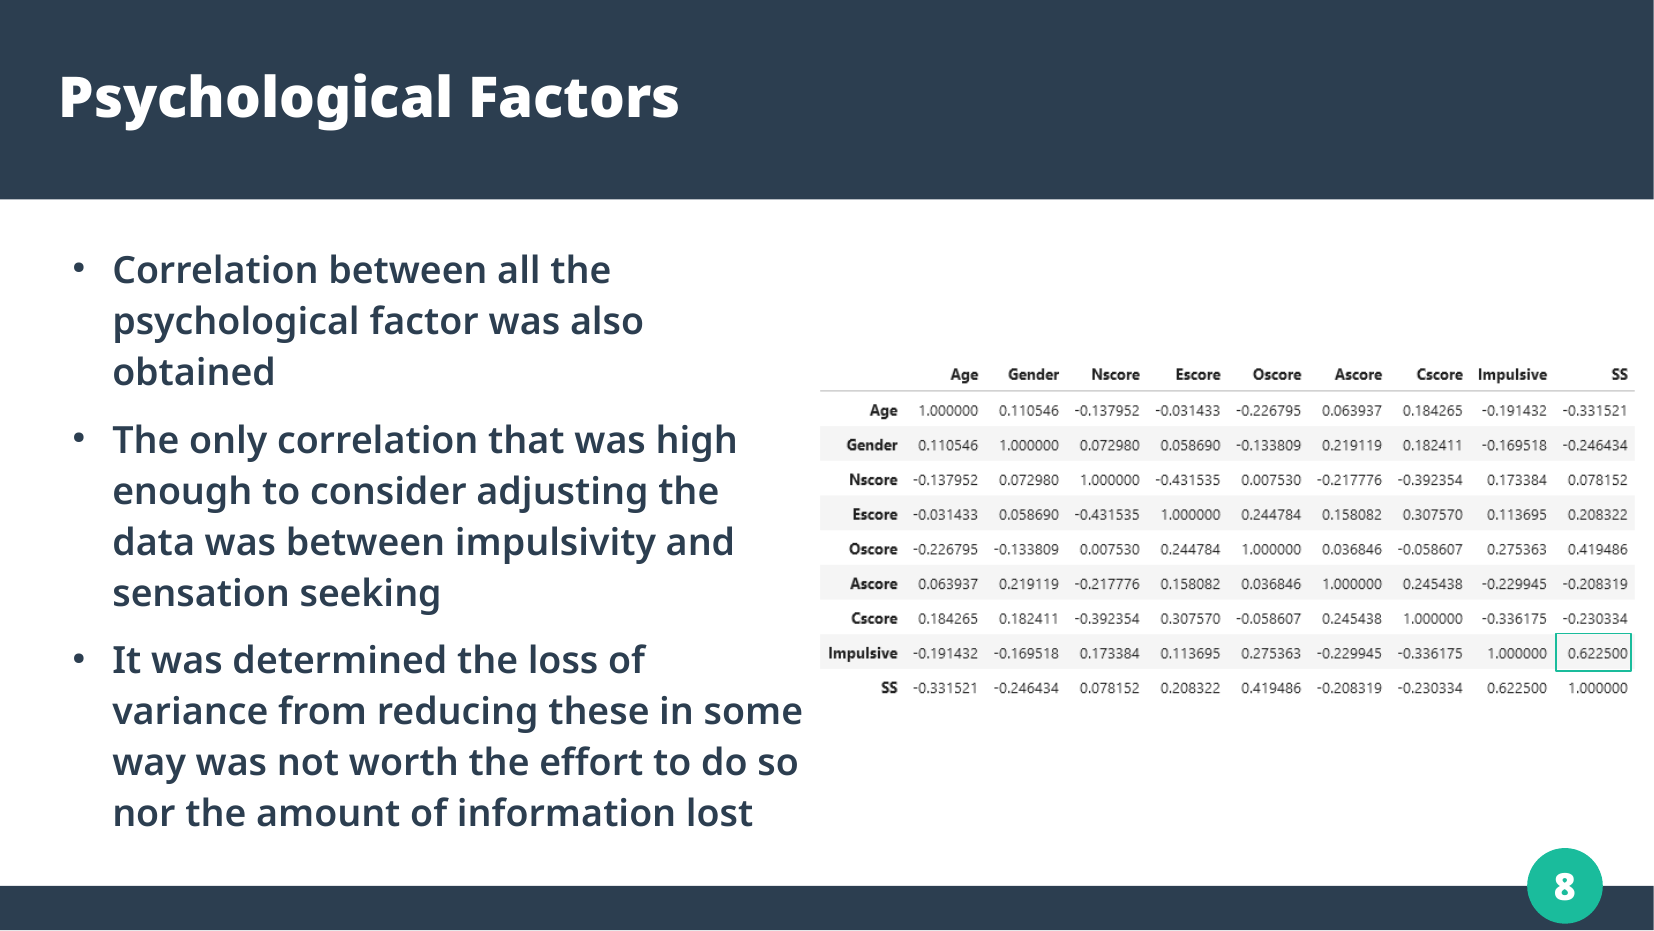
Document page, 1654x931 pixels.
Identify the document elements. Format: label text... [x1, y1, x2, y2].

picture [811, 358, 1651, 721]
list Correlation between all the psychological factor was also obtained The only correlation that was high enough to consider adjusting the data was between impulsivity and sensation seeking It was determined the loss of variance from reducing these in some way was not worth the effort to do so nor the amount of information lost [59, 243, 812, 864]
text_box [1555, 633, 1631, 671]
title Psychological Factors [59, 37, 1595, 155]
